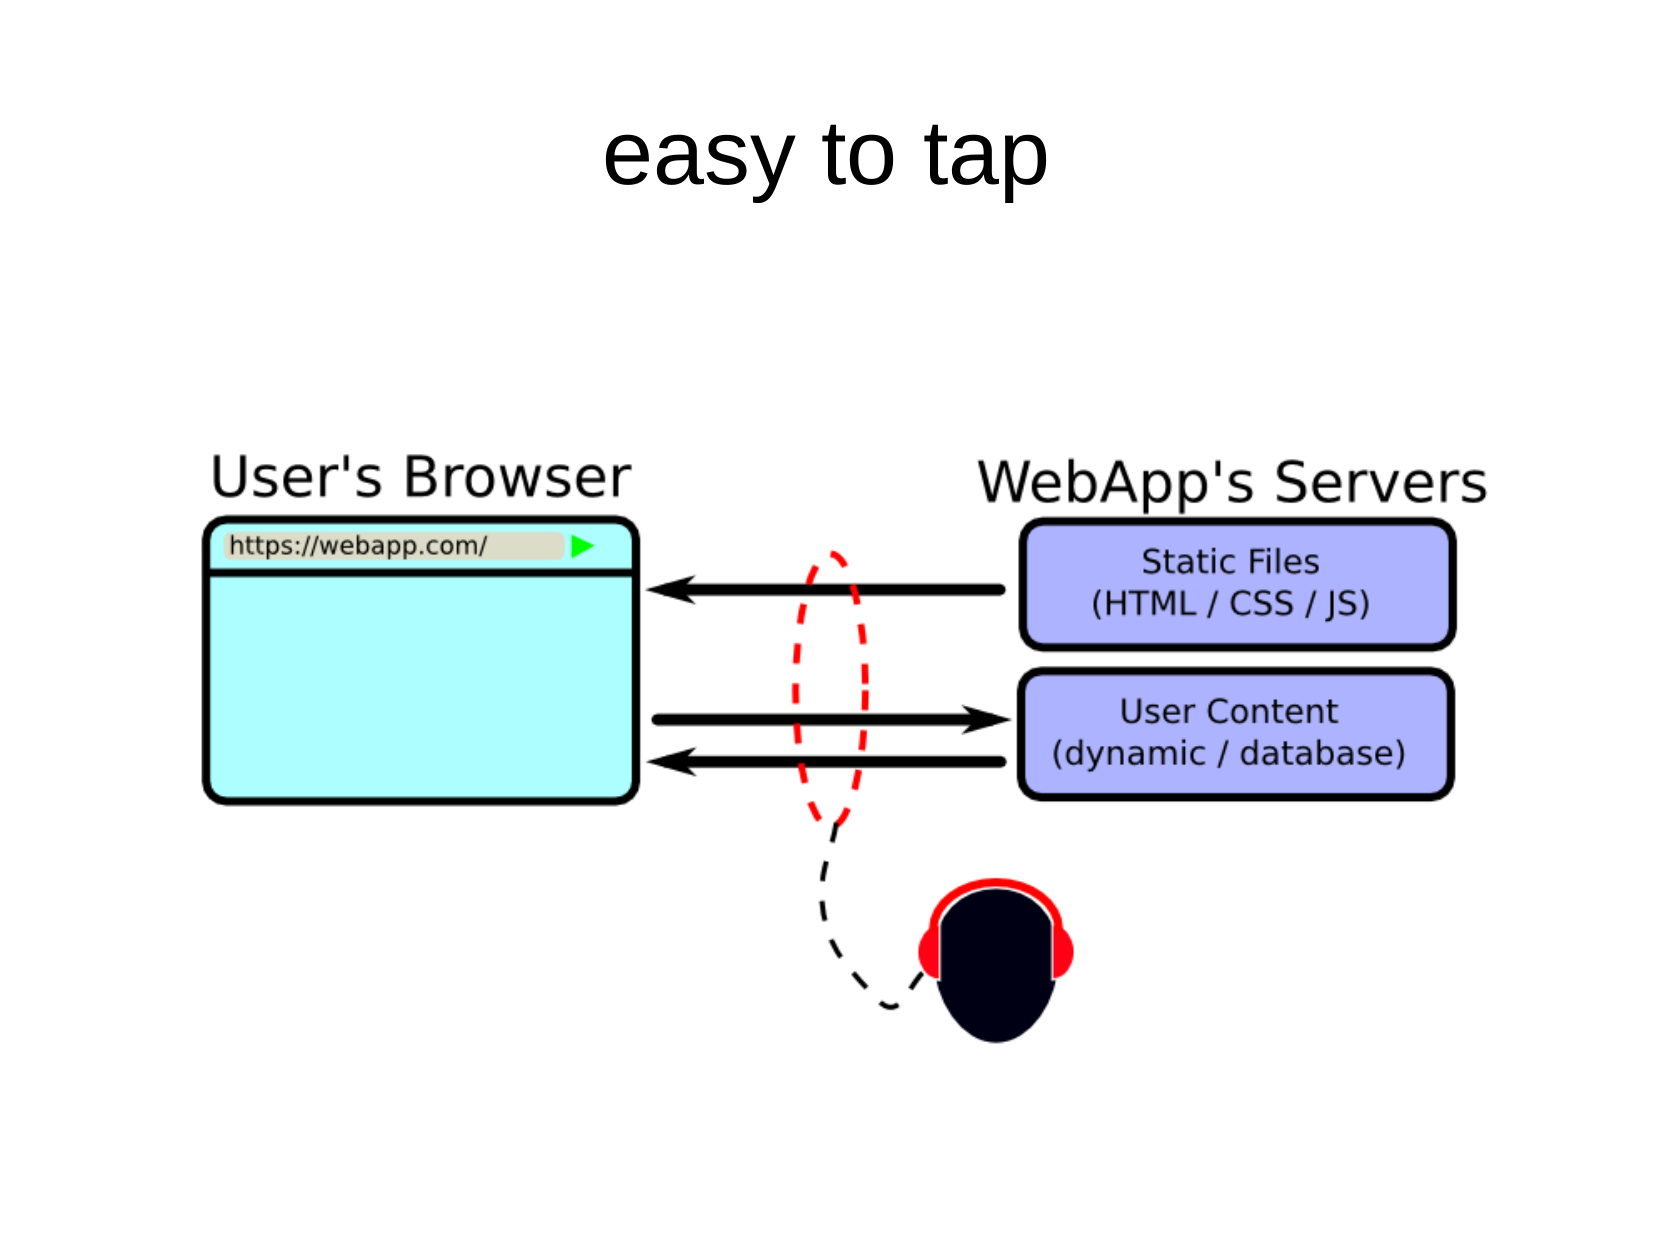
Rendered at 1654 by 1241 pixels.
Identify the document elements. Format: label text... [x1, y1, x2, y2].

picture [72, 413, 1559, 1072]
title easy to tap [82, 49, 1571, 257]
